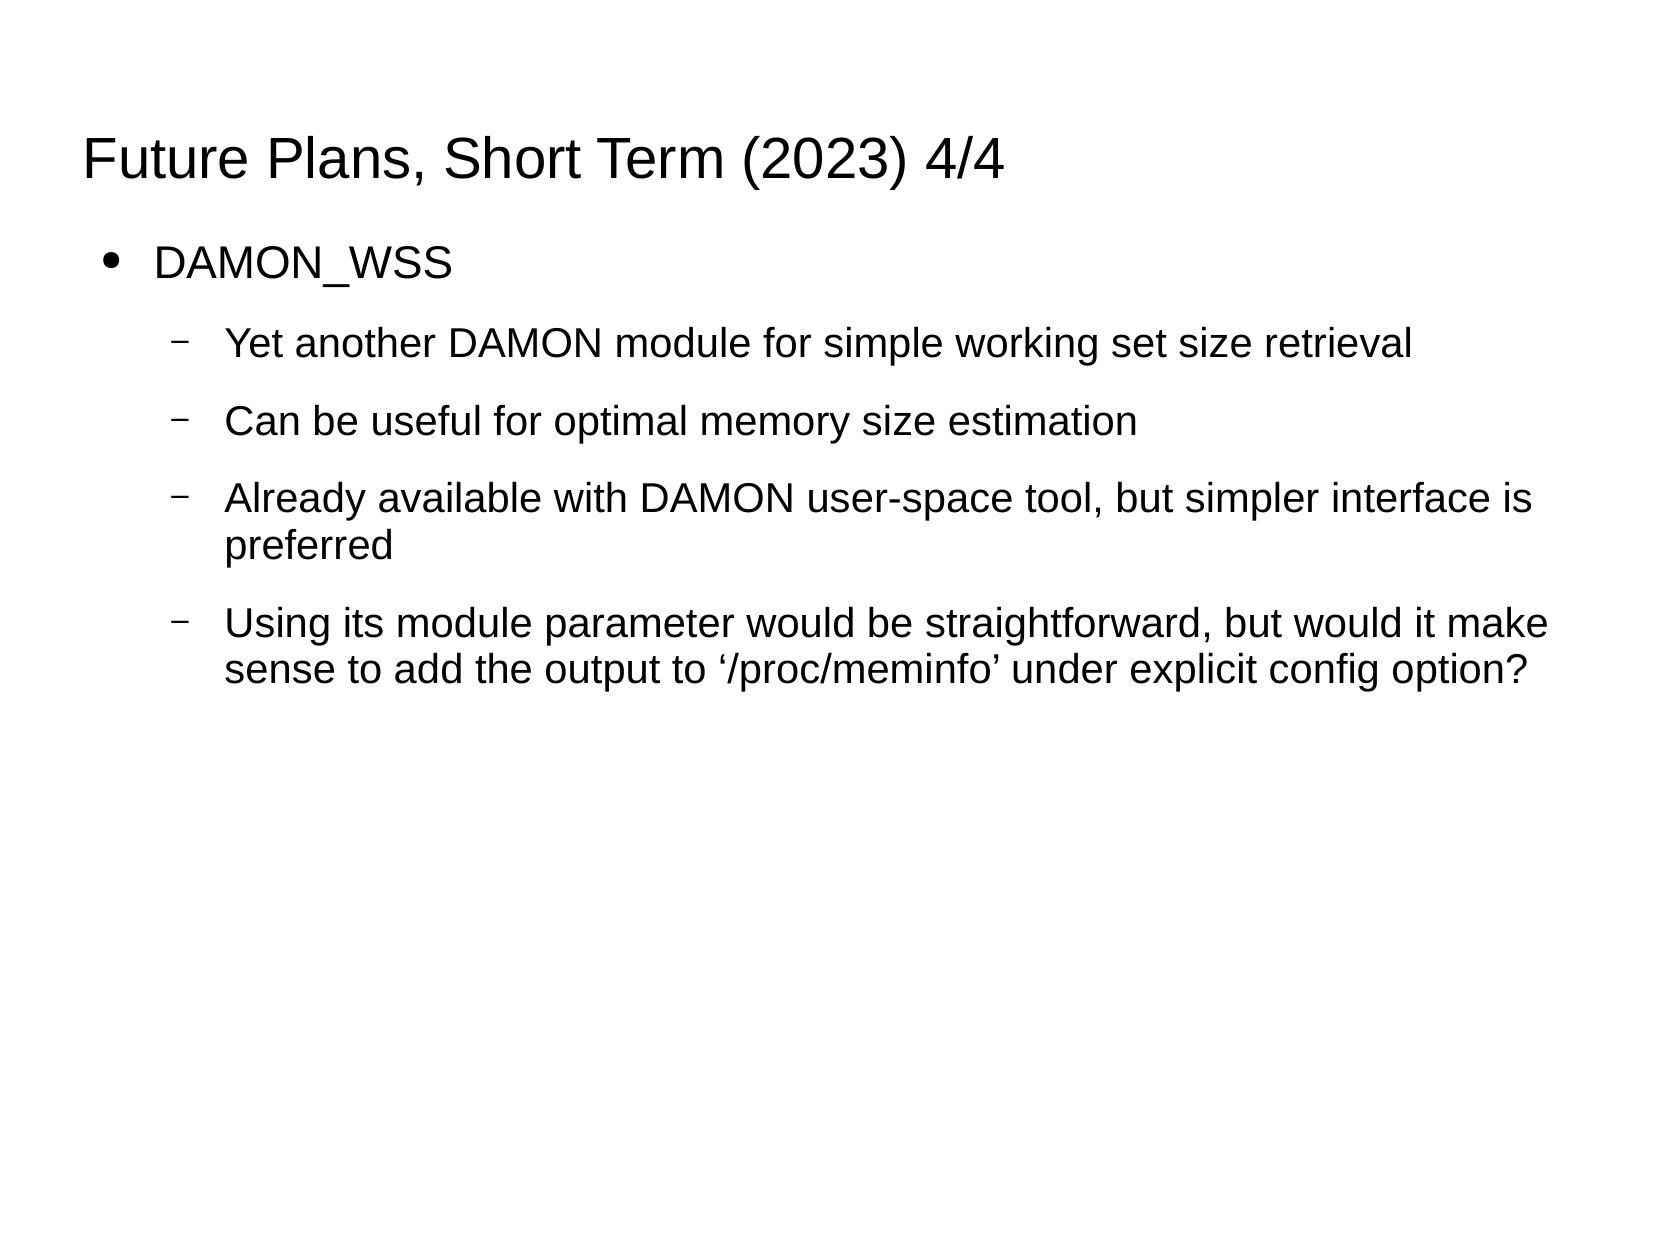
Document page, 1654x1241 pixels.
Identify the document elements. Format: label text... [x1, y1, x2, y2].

title Future Plans, Short Term (2023) 4/4 [82, 108, 1571, 210]
list DAMON_WSS Yet another DAMON module for simple working set size retrieval Can be useful for optimal memory size estimation Already available with DAMON user-space tool, but simpler interface is preferred Using its module parameter would be straightforward, but would it make sense to add the output to ‘/proc/meminfo’ under explicit config option? [82, 236, 1571, 1111]
